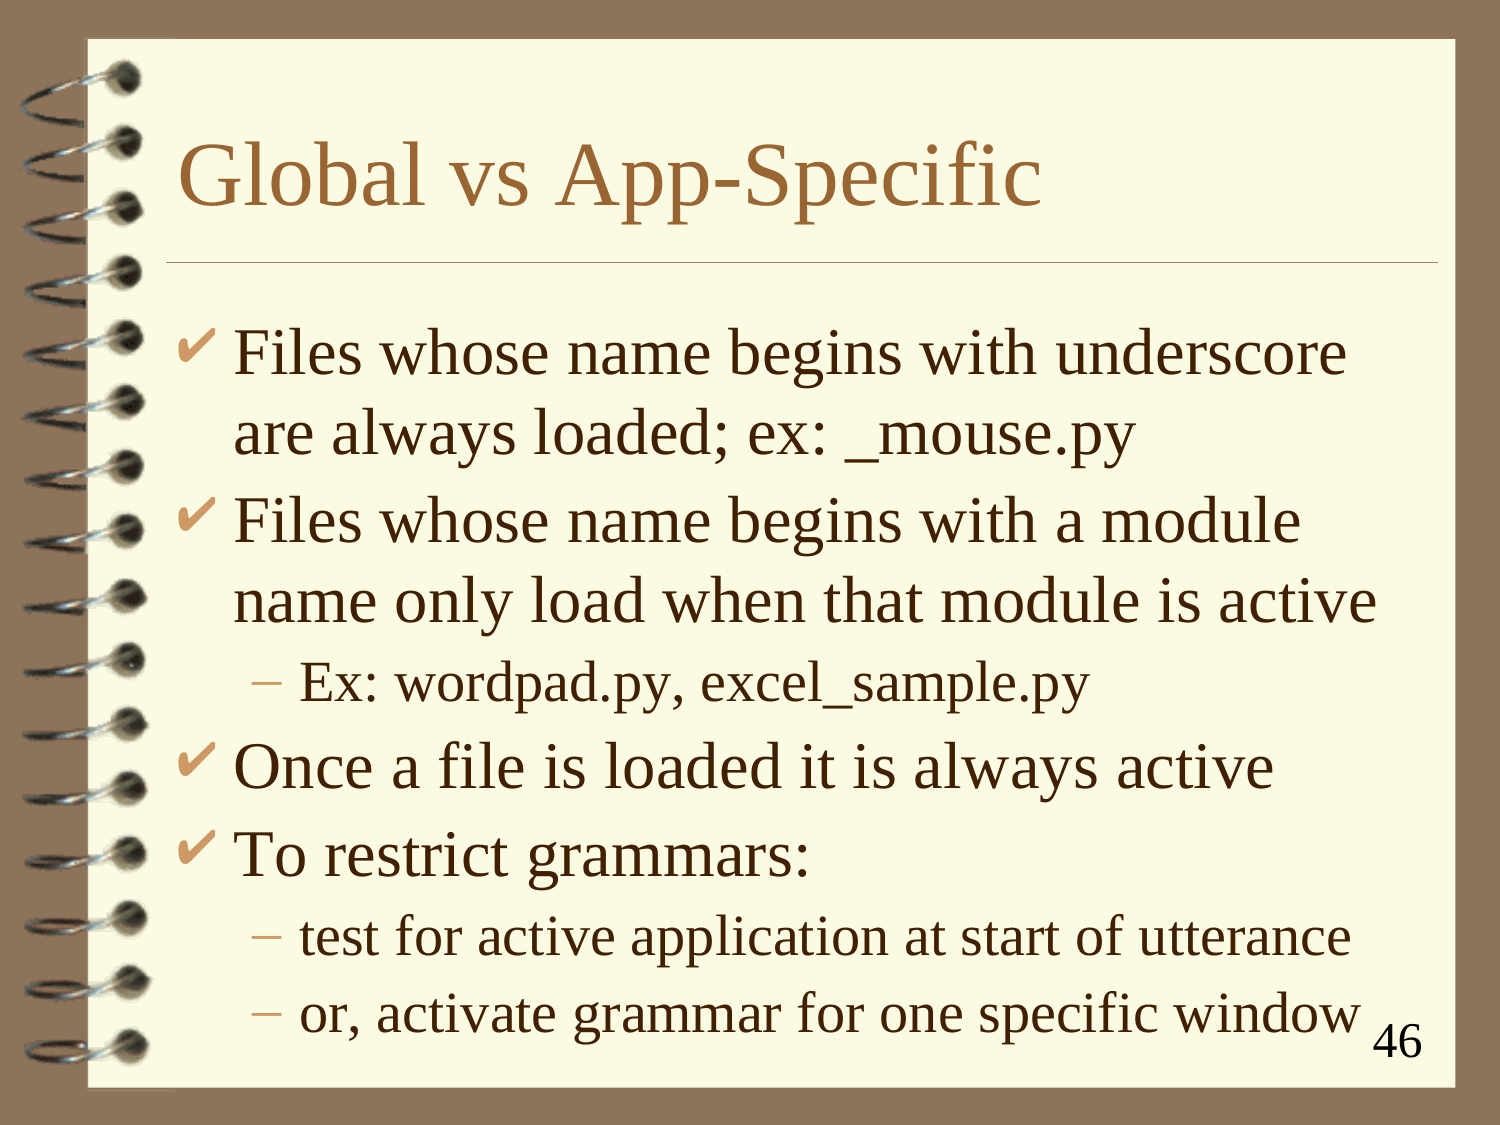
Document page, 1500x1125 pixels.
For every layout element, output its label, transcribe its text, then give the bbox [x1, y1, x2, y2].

picture [0, 0, 175, 1125]
list Files whose name begins with underscore are always loaded; ex: _mouse.py Files whose name begins with a module name only load when that module is active Ex: wordpad.py, excel_sample.py Once a file is loaded it is always active To restrict grammars: test for active application at start of utterance or, activate grammar for one specific window [162, 299, 1438, 976]
title Global vs App-Specific [162, 74, 1438, 263]
